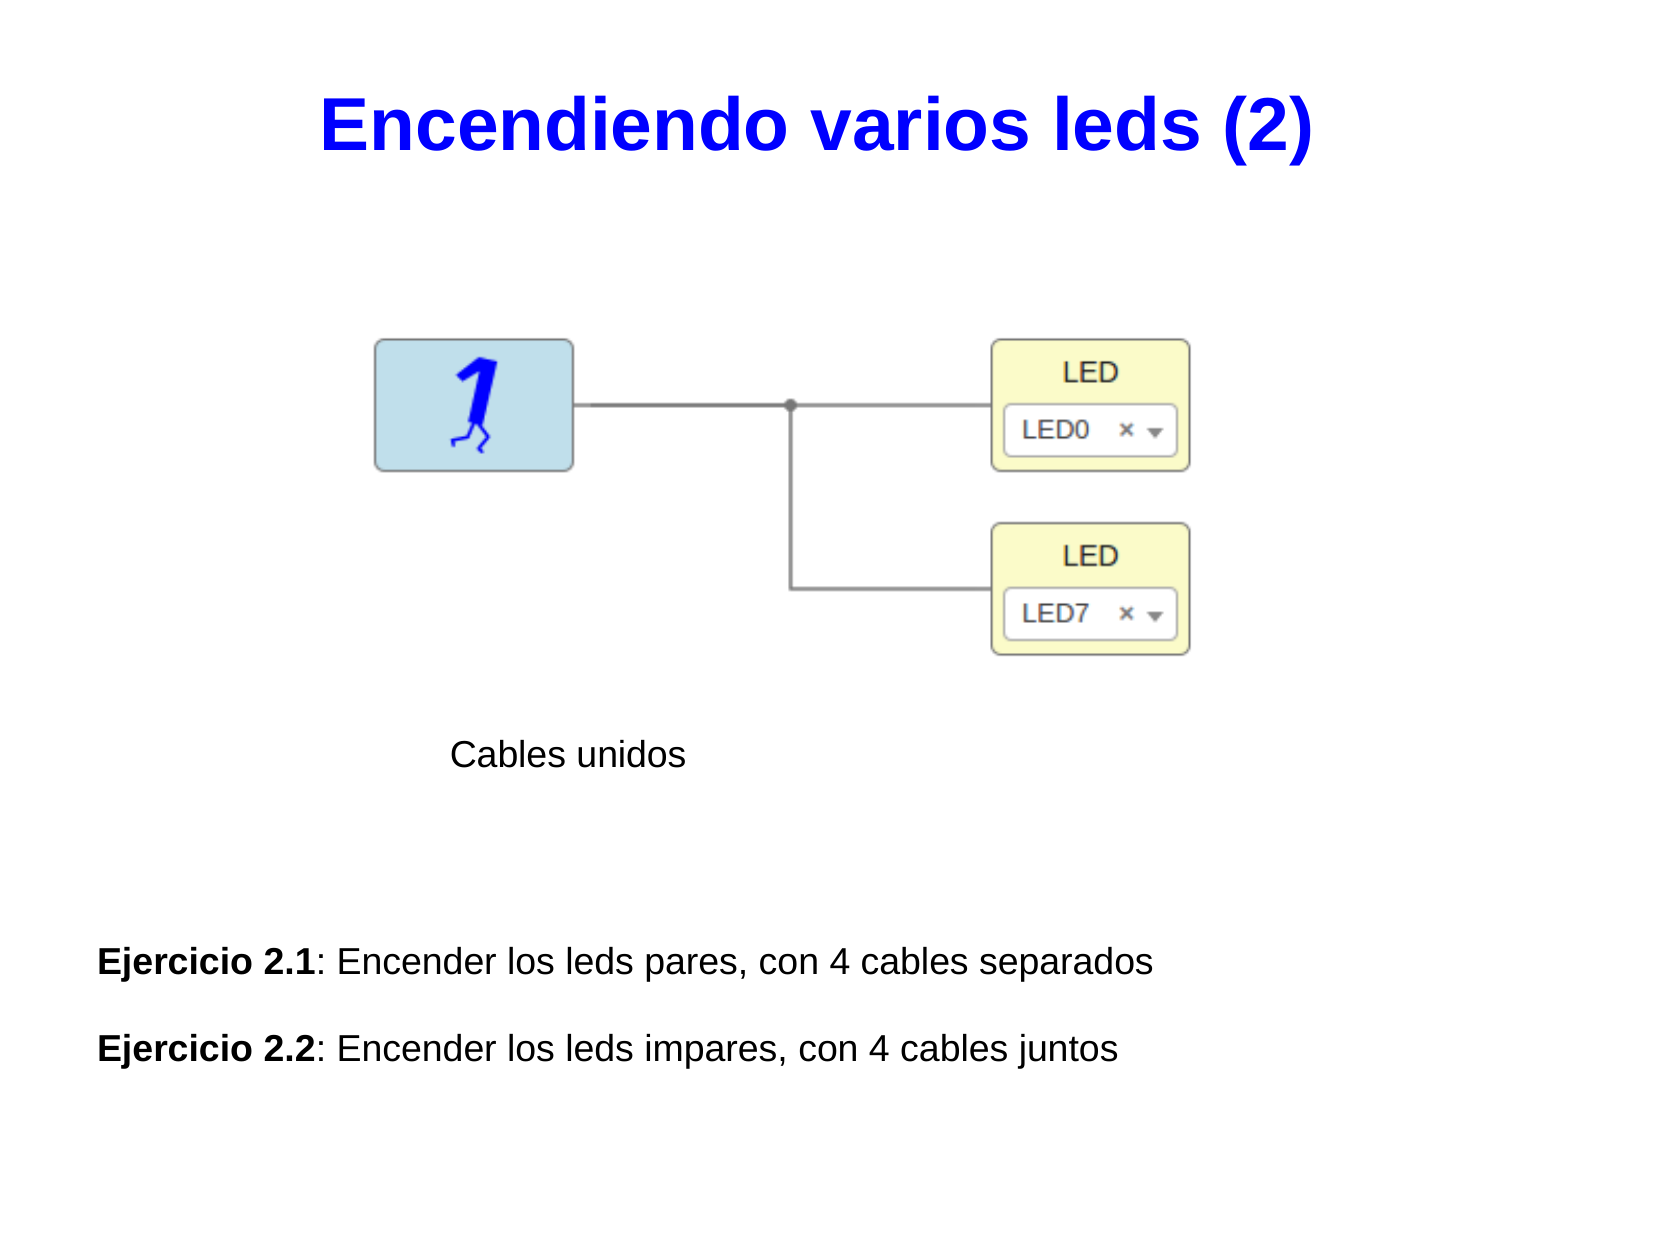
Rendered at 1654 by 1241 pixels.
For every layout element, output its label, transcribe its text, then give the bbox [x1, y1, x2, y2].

text_box Ejercicio 2.1: Encender los leds pares, con 4 cables separados [82, 933, 1343, 991]
picture [360, 316, 1214, 676]
text_box Ejercicio 2.2: Encender los leds impares, con 4 cables juntos [82, 1020, 1343, 1077]
text_box Cables unidos [435, 726, 721, 784]
text_box Encendiendo varios leds (2) [90, 75, 1546, 174]
